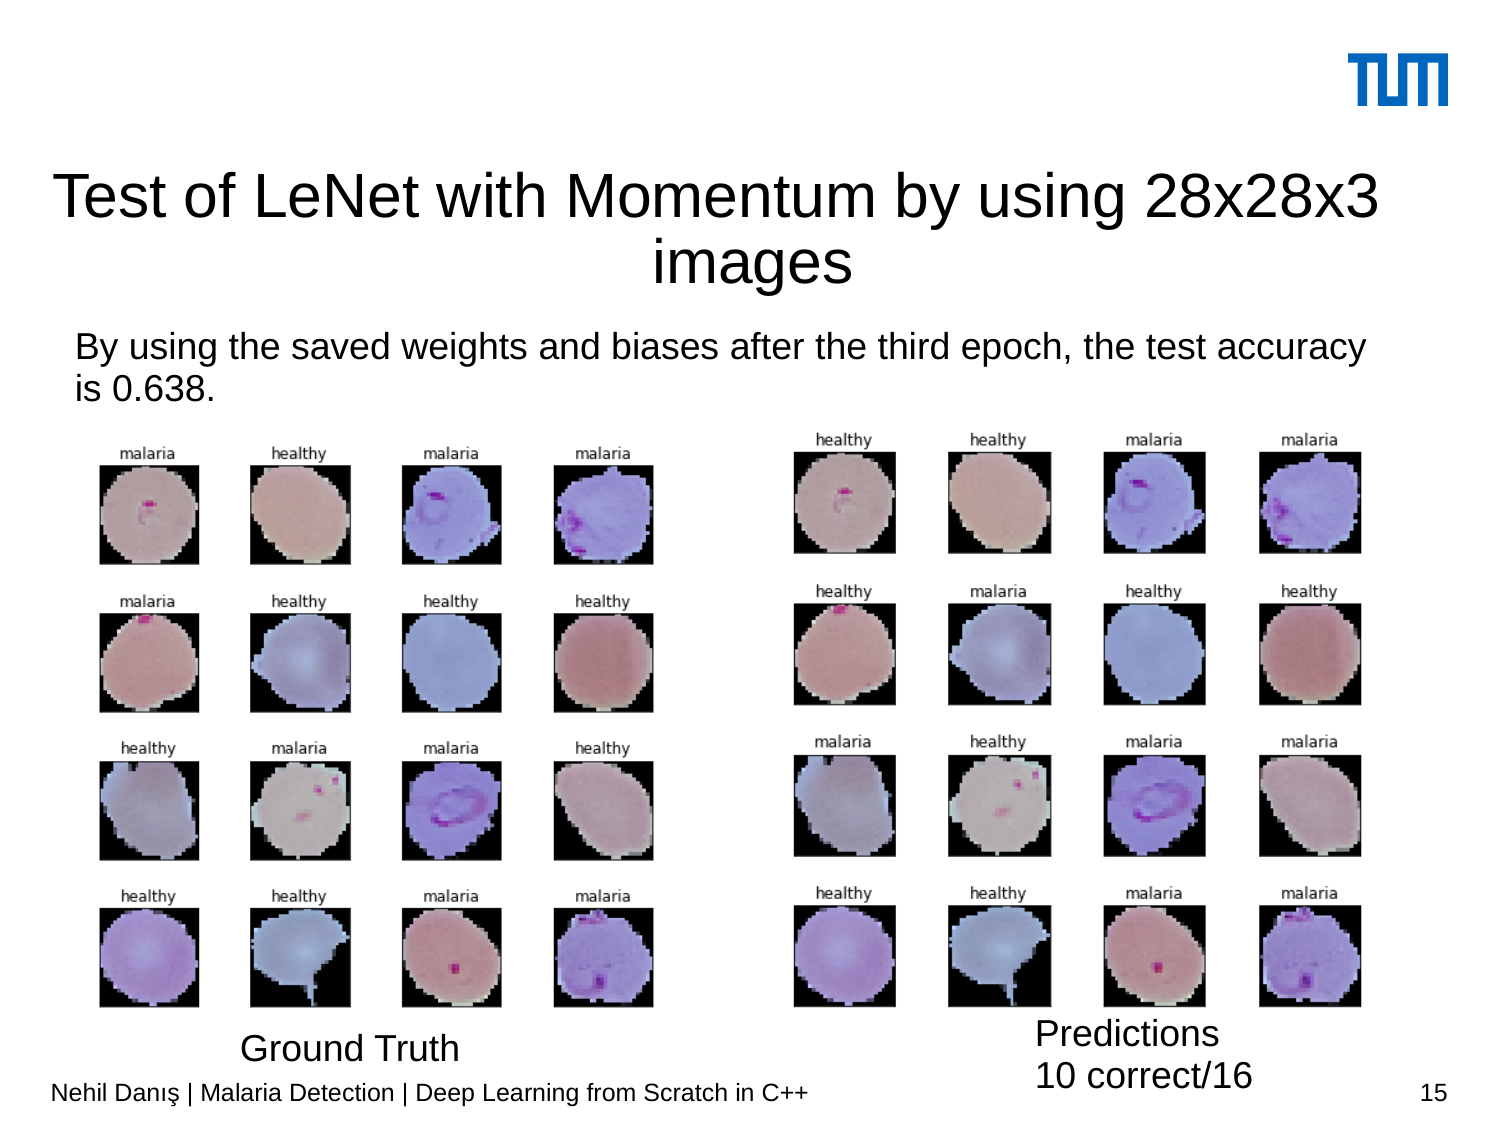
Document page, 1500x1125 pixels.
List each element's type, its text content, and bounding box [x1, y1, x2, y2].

text_box <number> [1111, 1061, 1448, 1122]
title Test of LeNet with Momentum by using 28x28x3 images [52, 163, 1449, 231]
text_box By using the saved weights and biases after the third epoch, the test accuracy is 0.638. [60, 318, 1411, 417]
text_box Predictions 10 correct/16 [945, 1021, 1321, 1061]
picture [780, 424, 1369, 1021]
picture [86, 438, 661, 1021]
text_box Nehil Danış | Malaria Detection | Deep Learning from Scratch in C++ [50, 1061, 1111, 1122]
text_box Ground Truth [150, 1020, 631, 1061]
